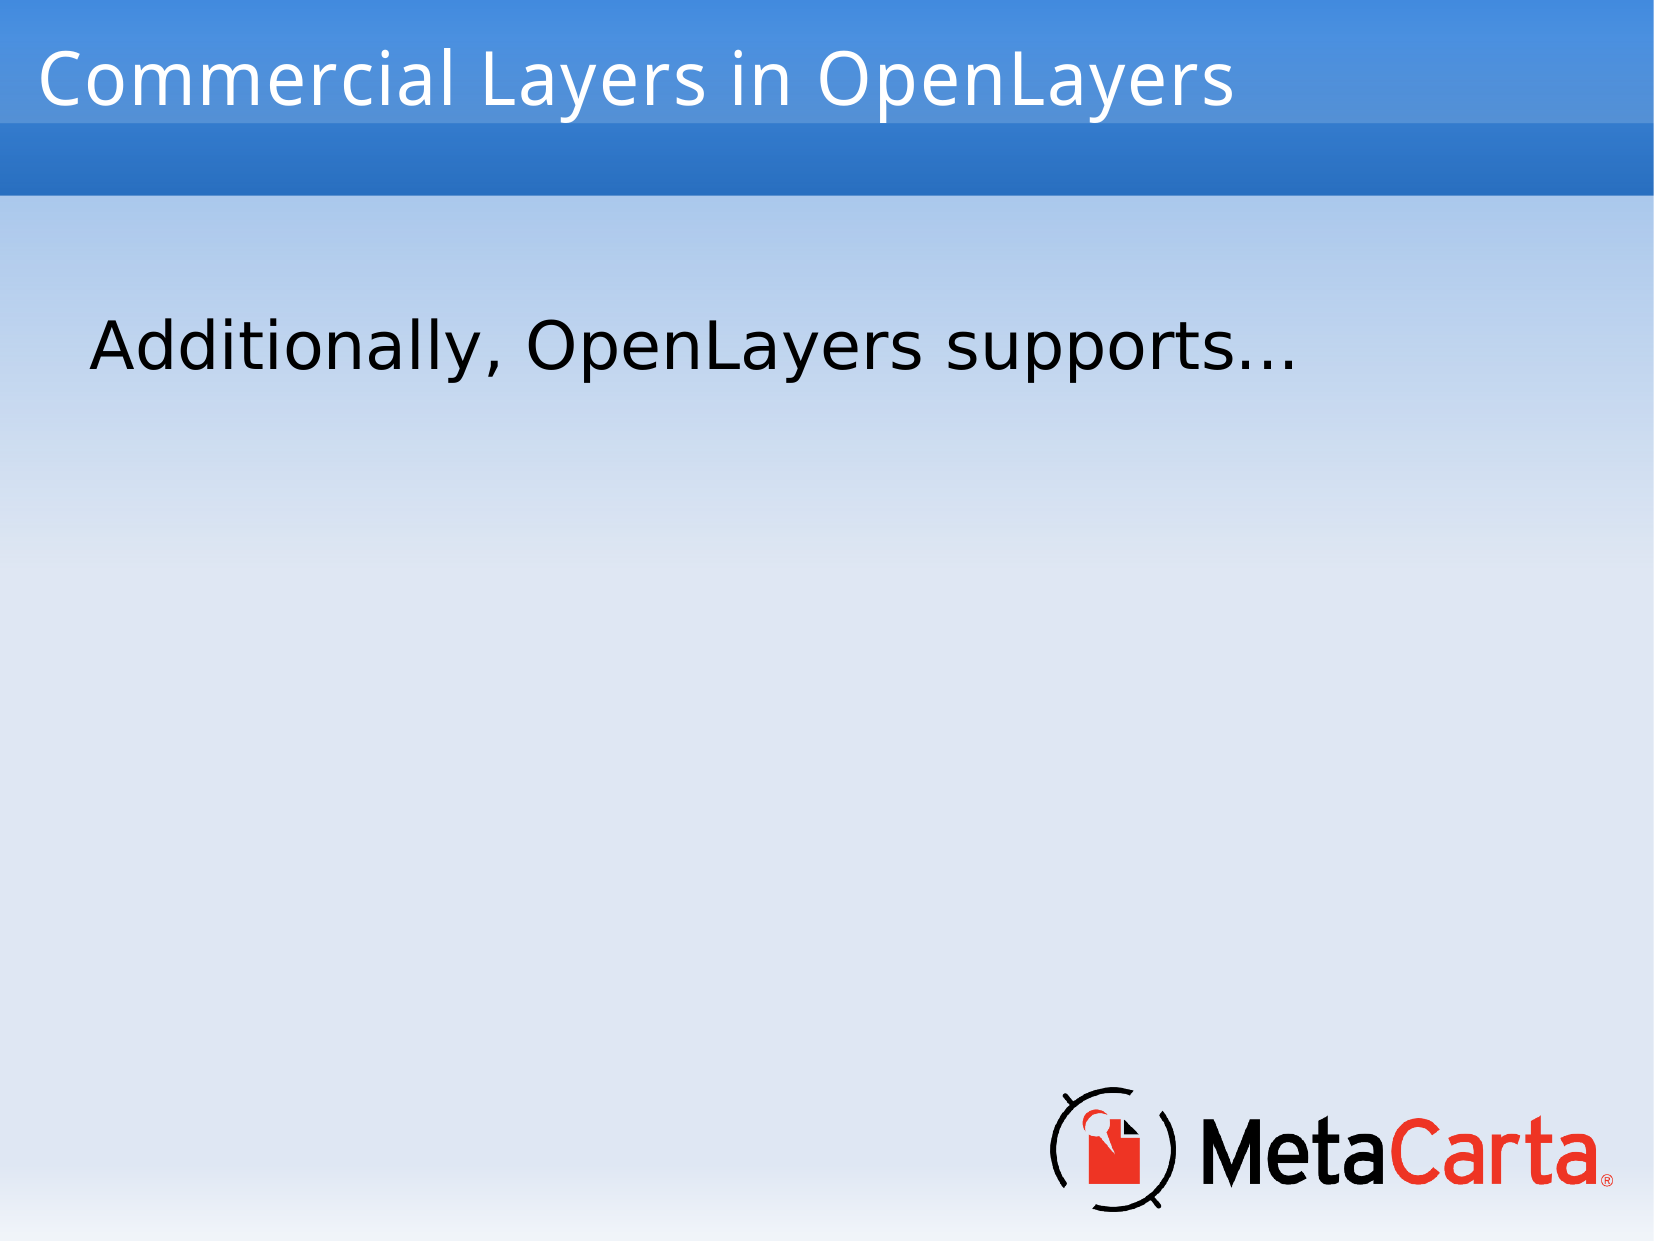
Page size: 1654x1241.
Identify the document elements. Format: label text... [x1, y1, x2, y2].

picture [0, 0, 1654, 1241]
text_box Additionally, OpenLayers supports... [75, 300, 1576, 393]
title Commercial Layers in OpenLayers [37, 2, 1463, 151]
